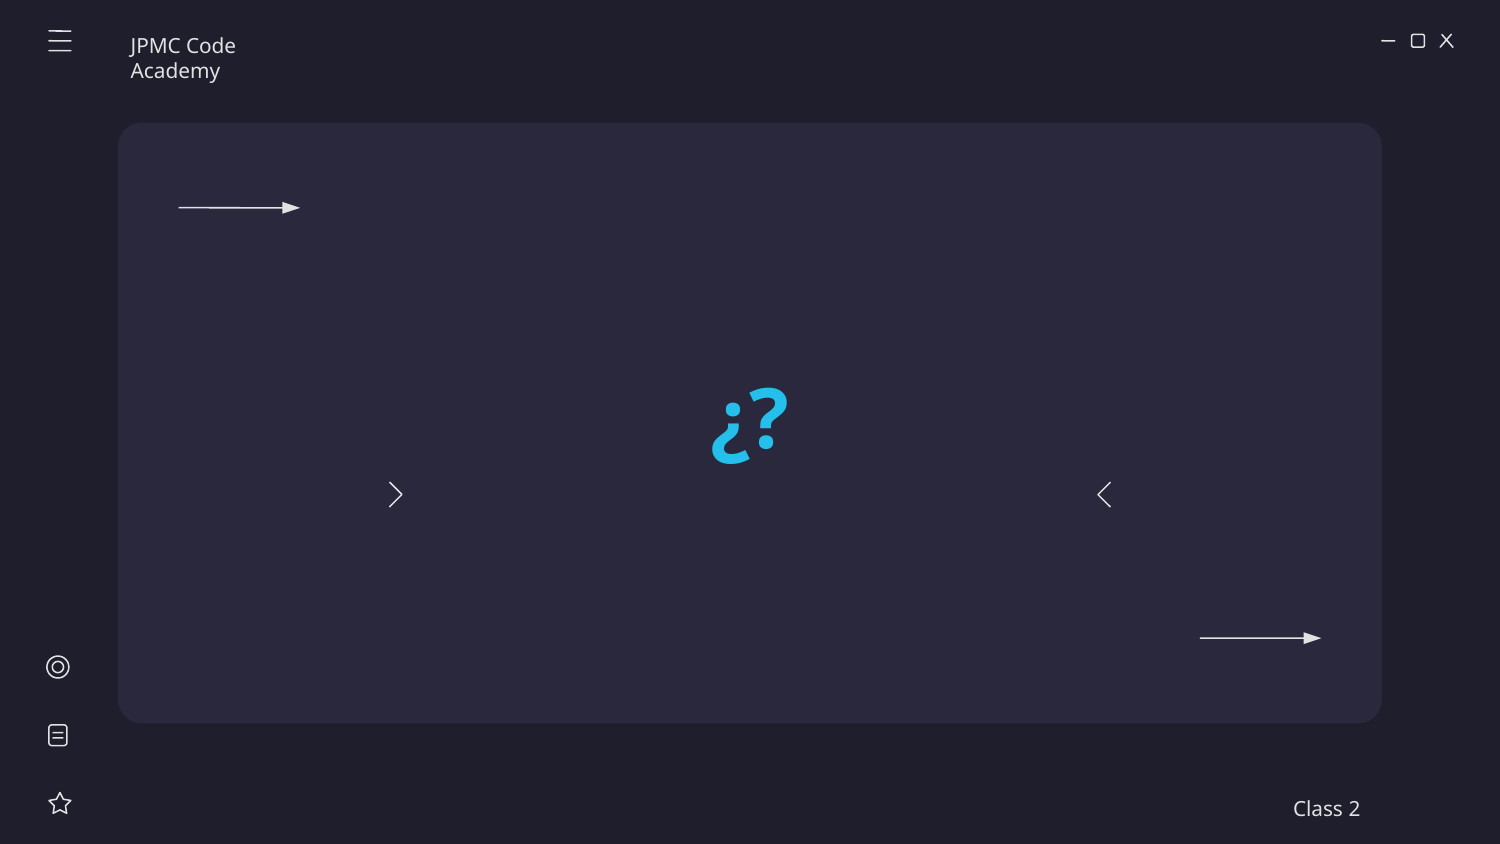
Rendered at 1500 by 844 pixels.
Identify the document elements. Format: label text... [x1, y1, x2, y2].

text_box ¿? [294, 308, 1206, 522]
text_box JPMC Code Academy [130, 18, 306, 64]
text_box Class 2 [1278, 780, 1453, 826]
